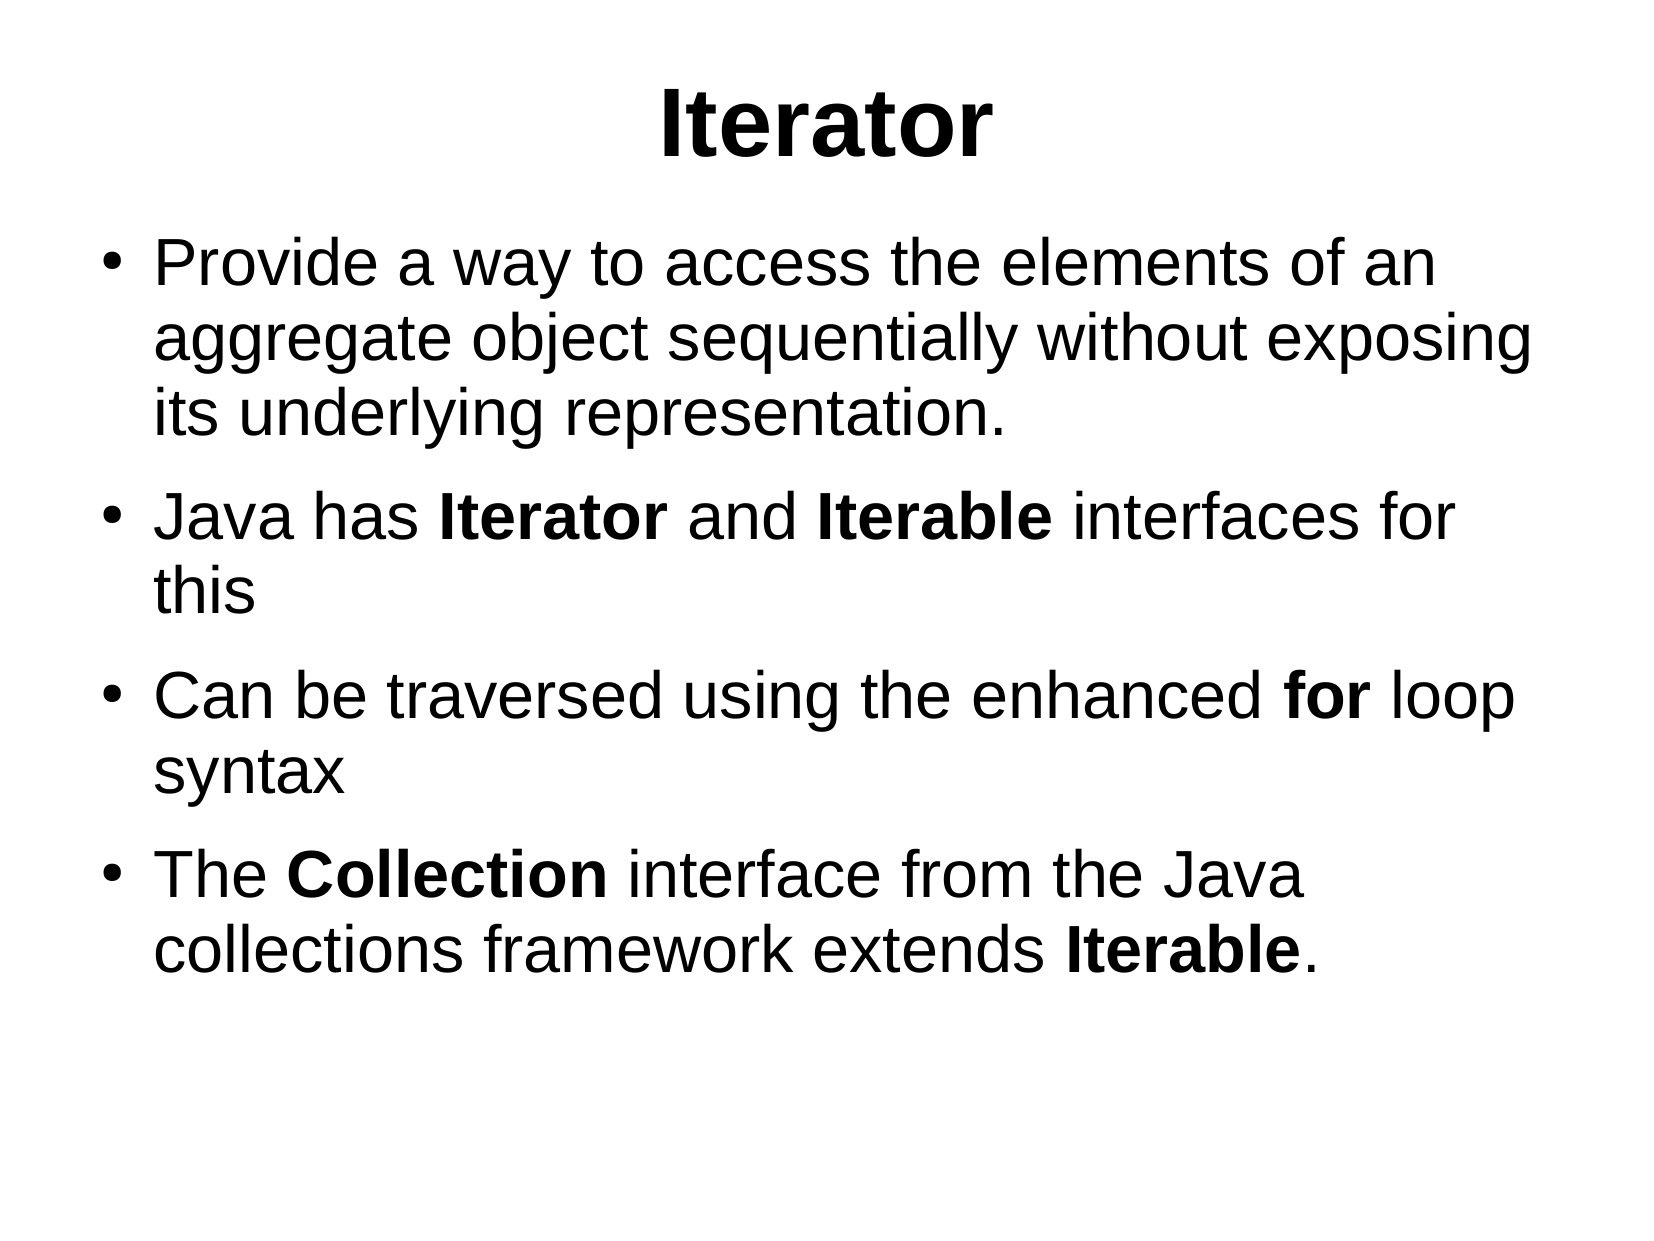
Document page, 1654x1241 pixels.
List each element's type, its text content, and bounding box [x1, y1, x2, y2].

list Provide a way to access the elements of an aggregate object sequentially without exposing its underlying representation. Java has Iterator and Iterable interfaces for this Can be traversed using the enhanced for loop syntax The Collection interface from the Java collections framework extends Iterable. [82, 225, 1538, 1186]
title Iterator [82, 49, 1571, 196]
